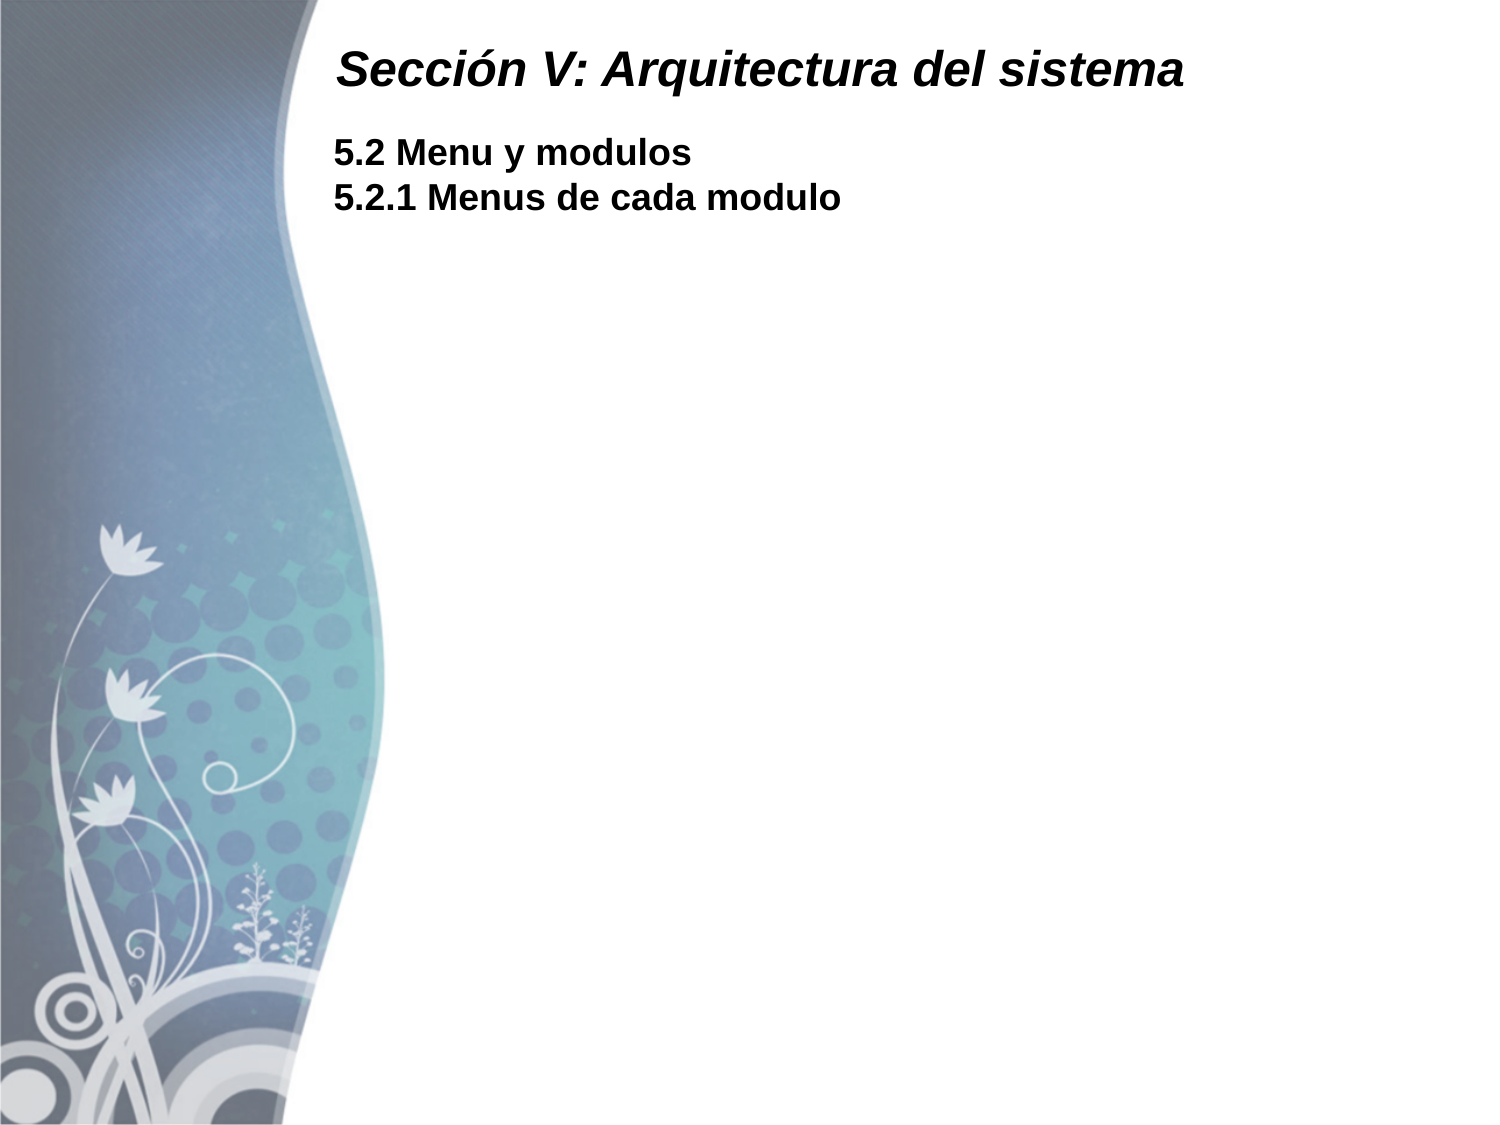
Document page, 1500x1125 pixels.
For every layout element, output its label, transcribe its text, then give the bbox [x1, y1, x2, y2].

text_box 5.2 Menu y modulos 5.2.1 Menus de cada modulo [318, 120, 1409, 226]
title Sección V: Arquitectura del sistema [75, 27, 1426, 106]
picture [0, 0, 390, 1125]
